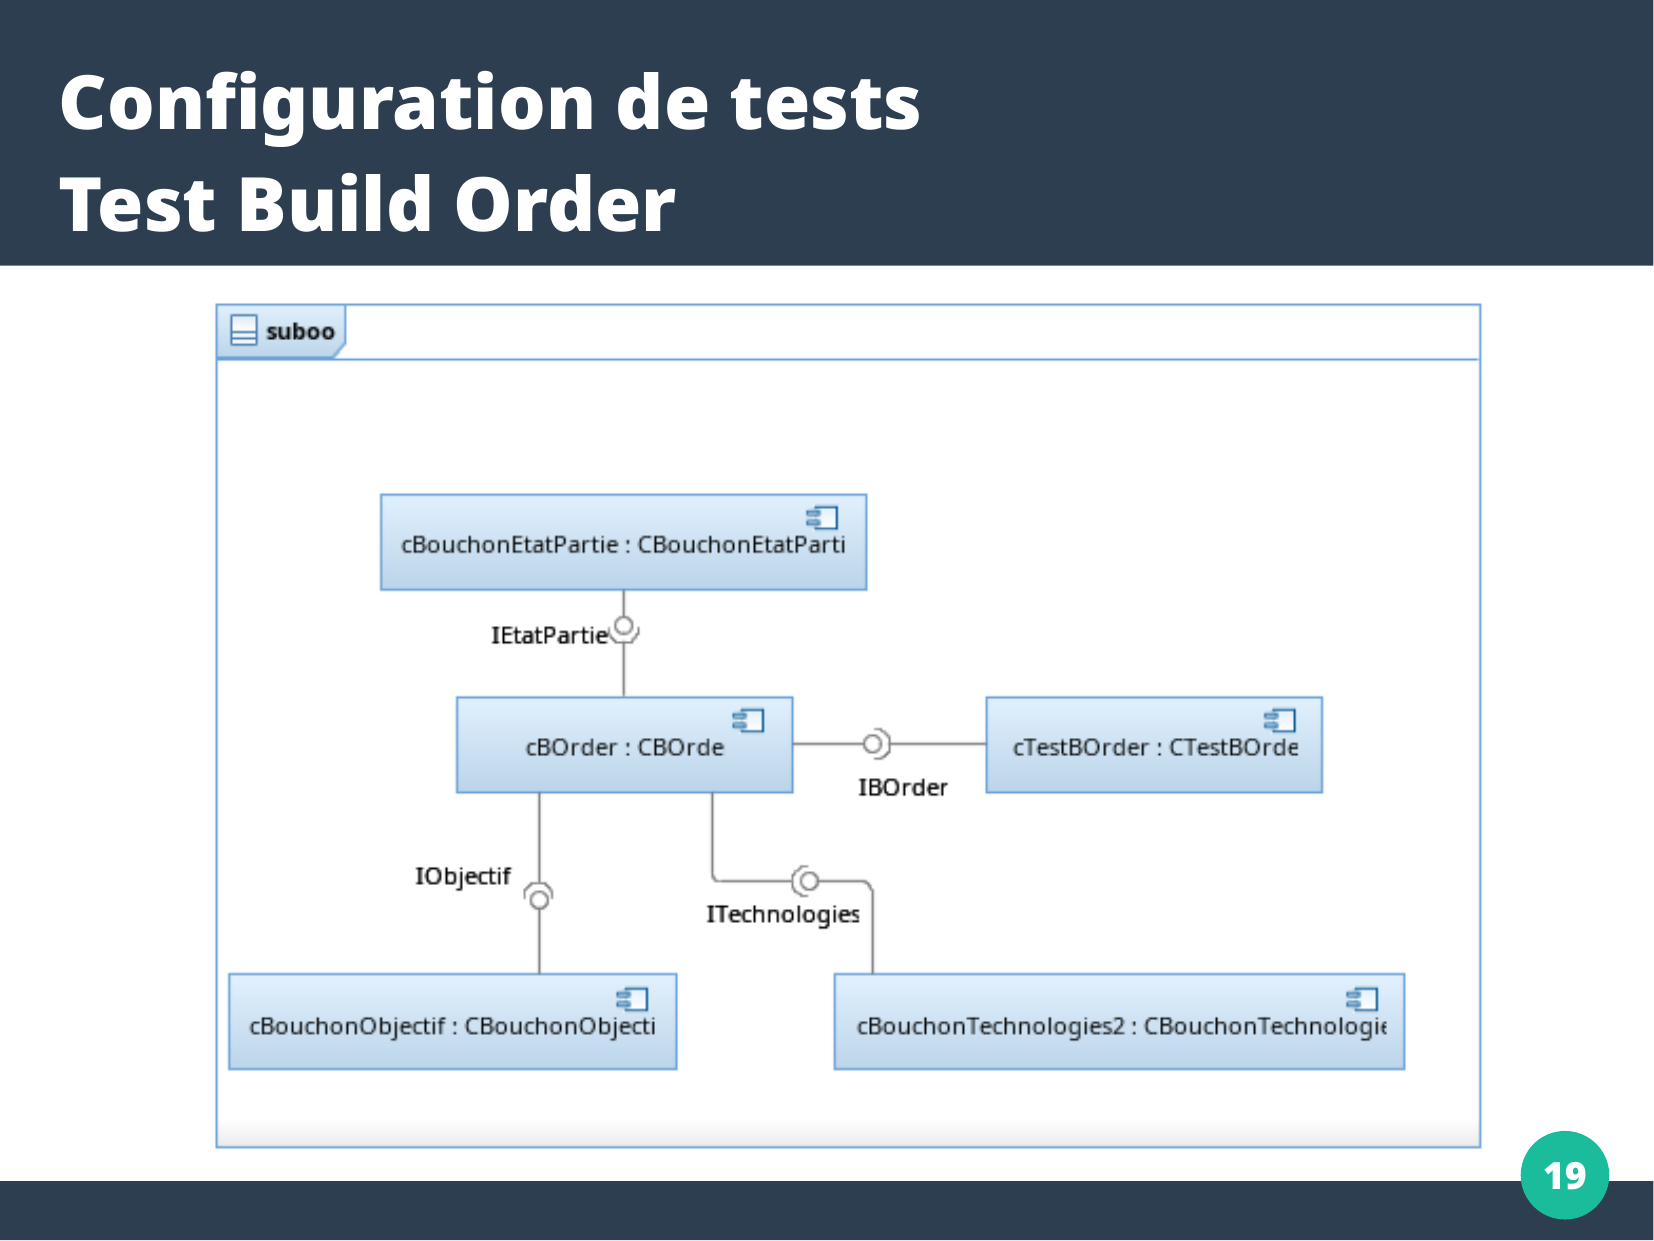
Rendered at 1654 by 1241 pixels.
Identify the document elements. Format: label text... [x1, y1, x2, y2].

title Configuration de tests Test Build Order [59, 49, 1595, 207]
picture [195, 283, 1503, 1170]
